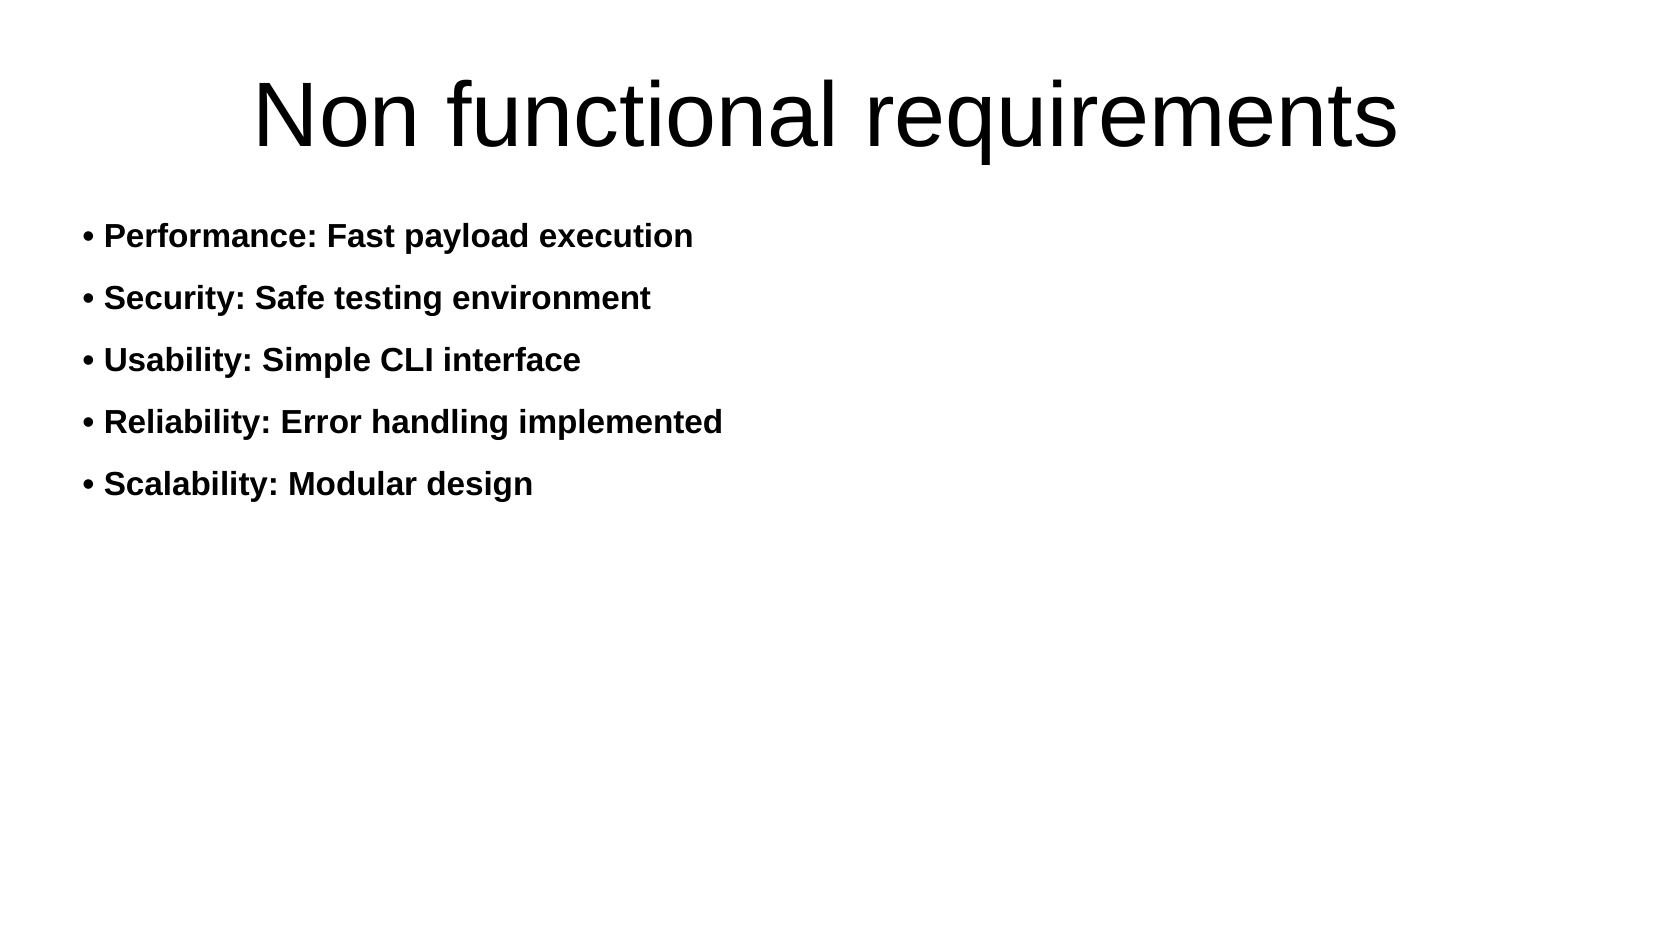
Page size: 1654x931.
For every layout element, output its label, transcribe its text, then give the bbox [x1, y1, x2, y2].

title Non functional requirements [82, 37, 1571, 193]
list • Performance: Fast payload execution • Security: Safe testing environment • Usability: Simple CLI interface • Reliability: Error handling implemented • Scalability: Modular design [82, 217, 1571, 758]
